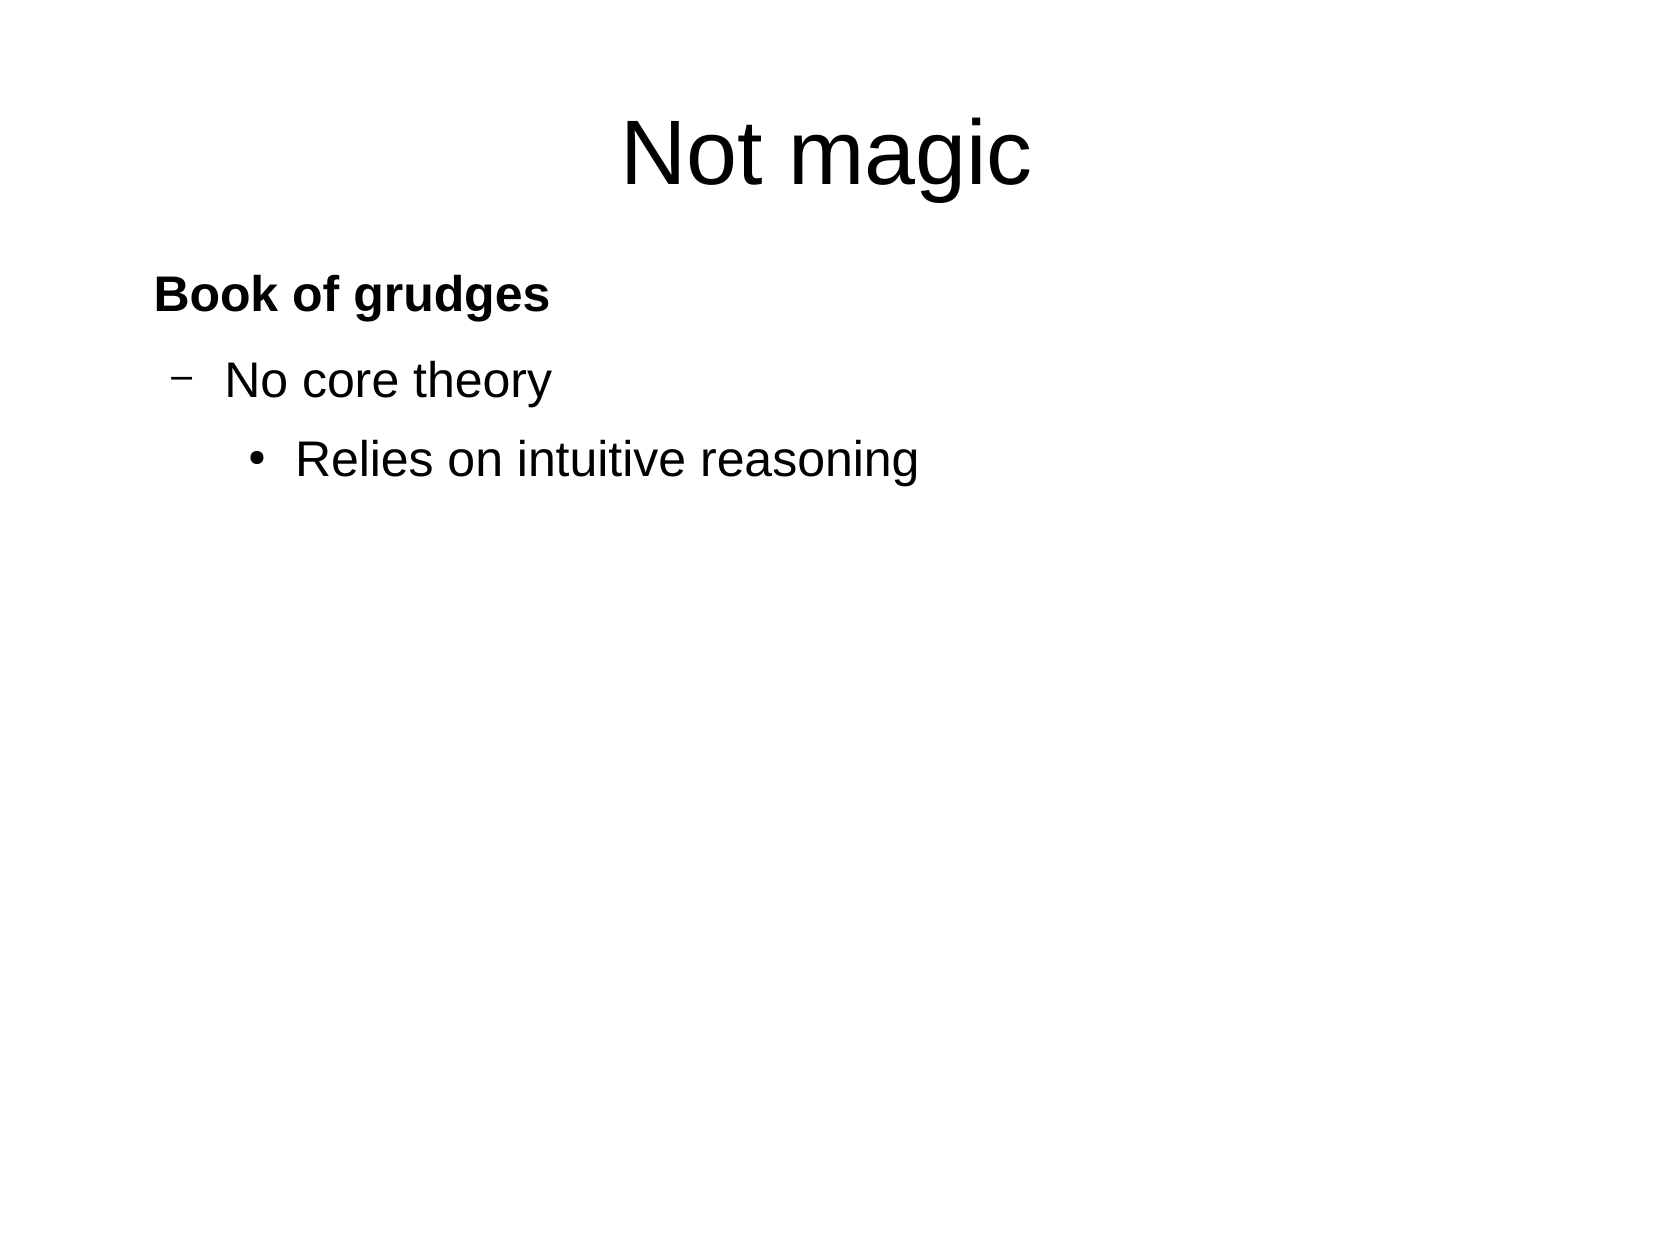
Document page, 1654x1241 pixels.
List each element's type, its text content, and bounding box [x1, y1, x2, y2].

list Book of grudges No core theory Relies on intuitive reasoning [82, 266, 1571, 1207]
title Not magic [82, 49, 1571, 257]
